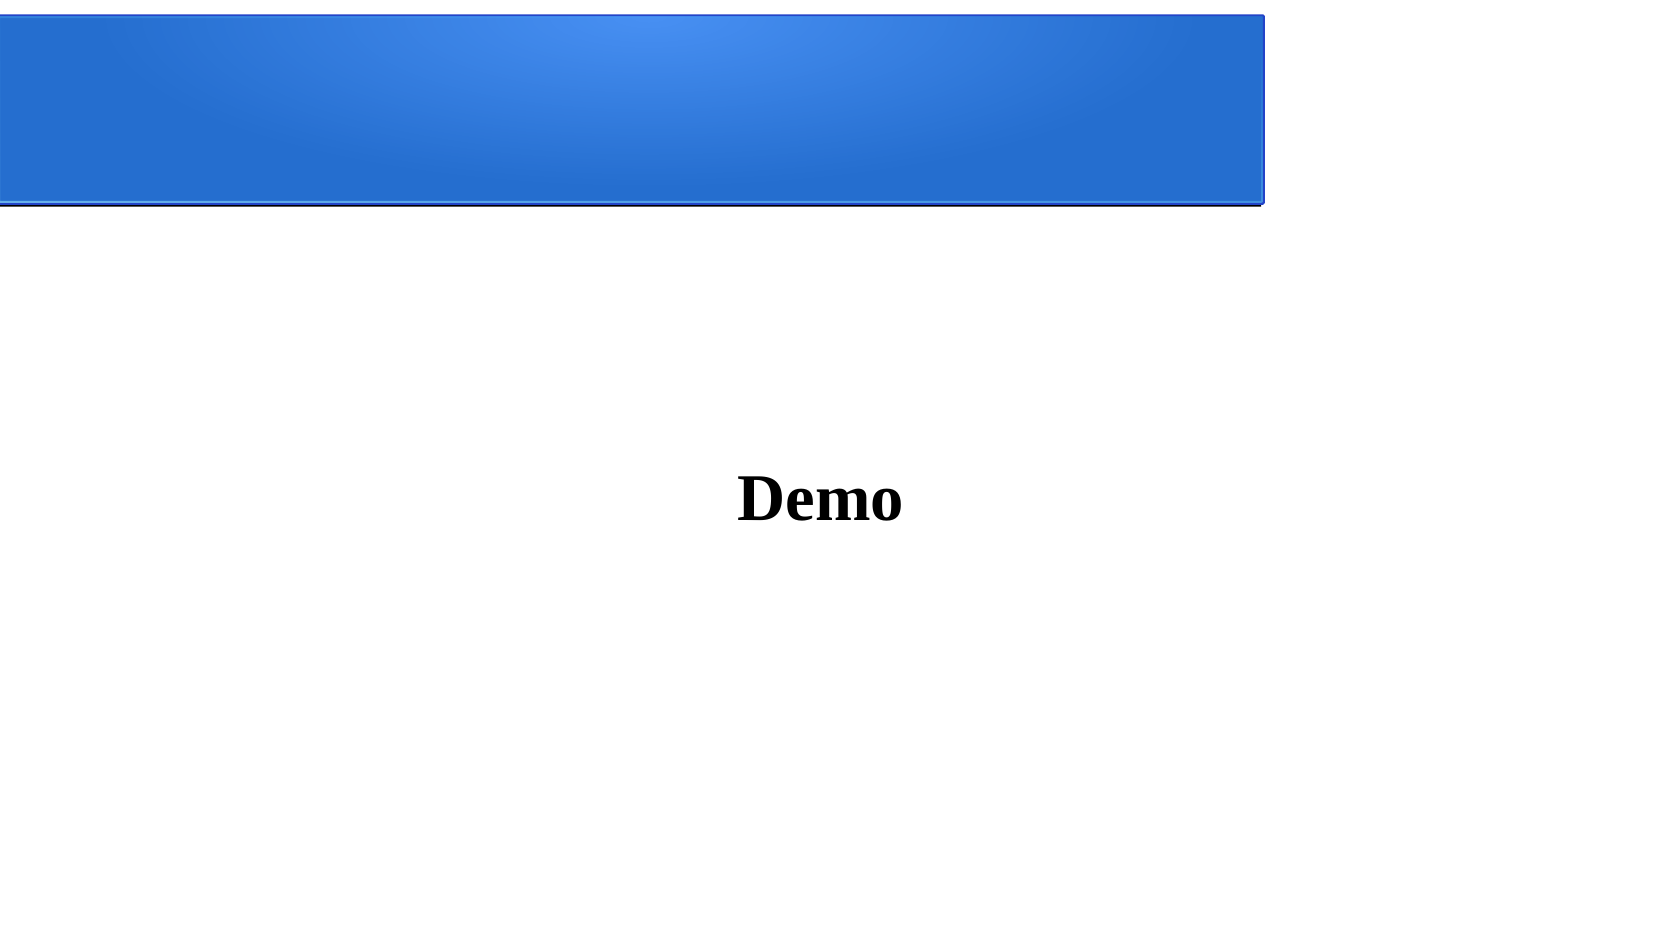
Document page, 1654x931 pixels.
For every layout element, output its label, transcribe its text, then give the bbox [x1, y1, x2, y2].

text_box Demo [82, 231, 1560, 869]
